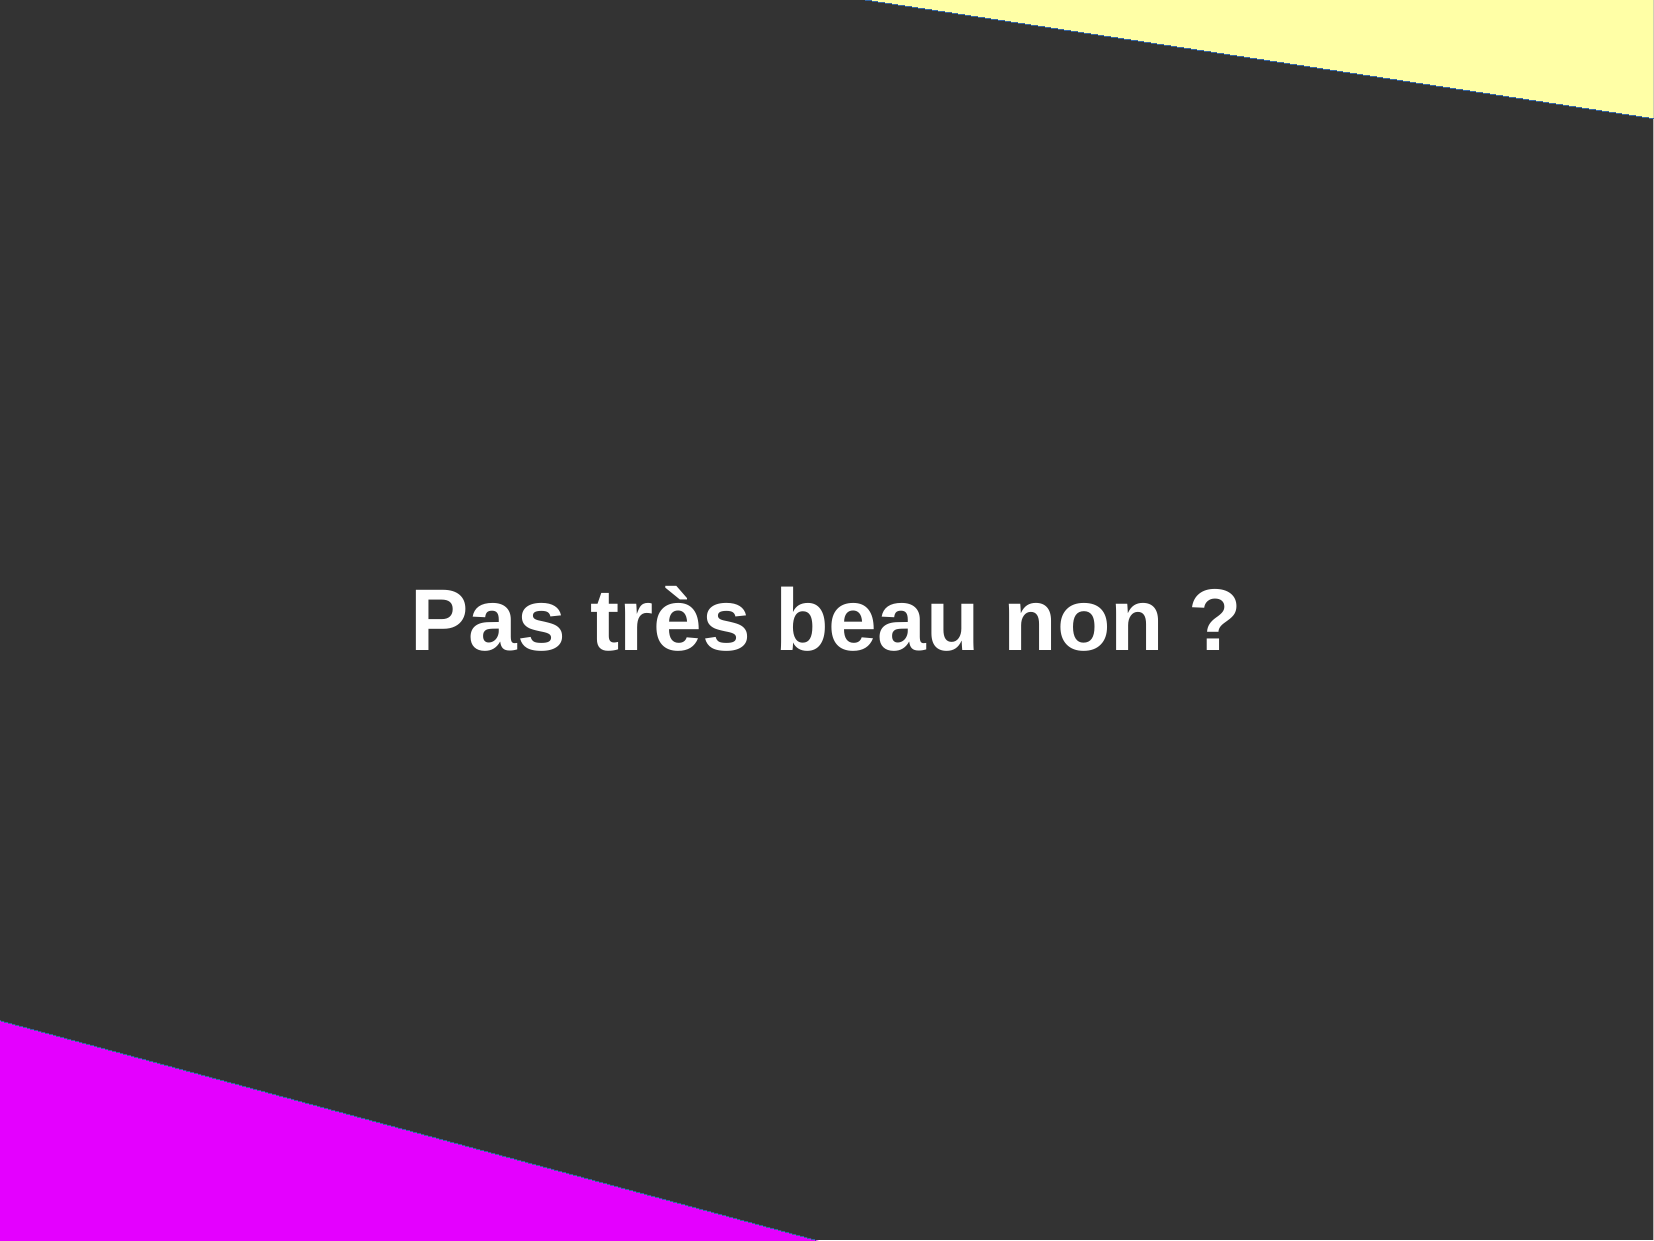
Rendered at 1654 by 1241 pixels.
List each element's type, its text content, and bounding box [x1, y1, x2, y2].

text_box [0, 1020, 819, 1241]
title Pas très beau non ? [31, 571, 1622, 702]
text_box [865, 0, 1654, 119]
